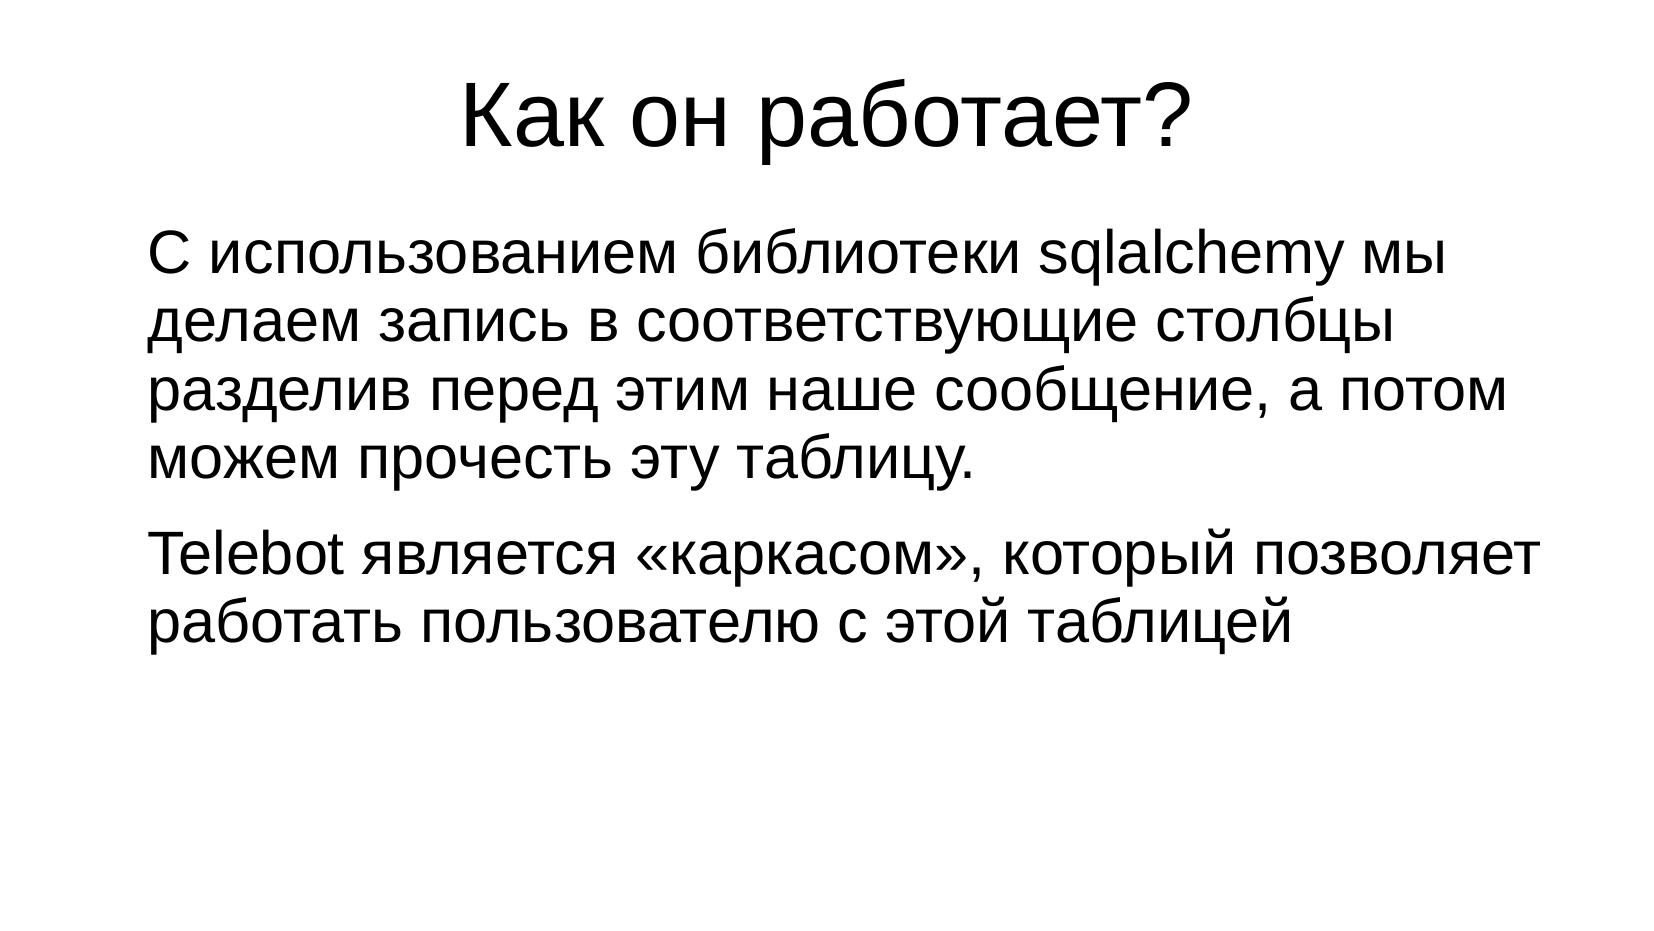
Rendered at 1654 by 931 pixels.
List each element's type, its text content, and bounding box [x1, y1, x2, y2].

list С использованием библиотеки sqlalchemy мы делаем запись в соответствующие столбцы разделив перед этим наше сообщение, а потом можем прочесть эту таблицу. Telebot является «каркасом», который позволяет работать пользователю с этой таблицей [82, 217, 1571, 758]
title Как он работает? [82, 37, 1571, 193]
